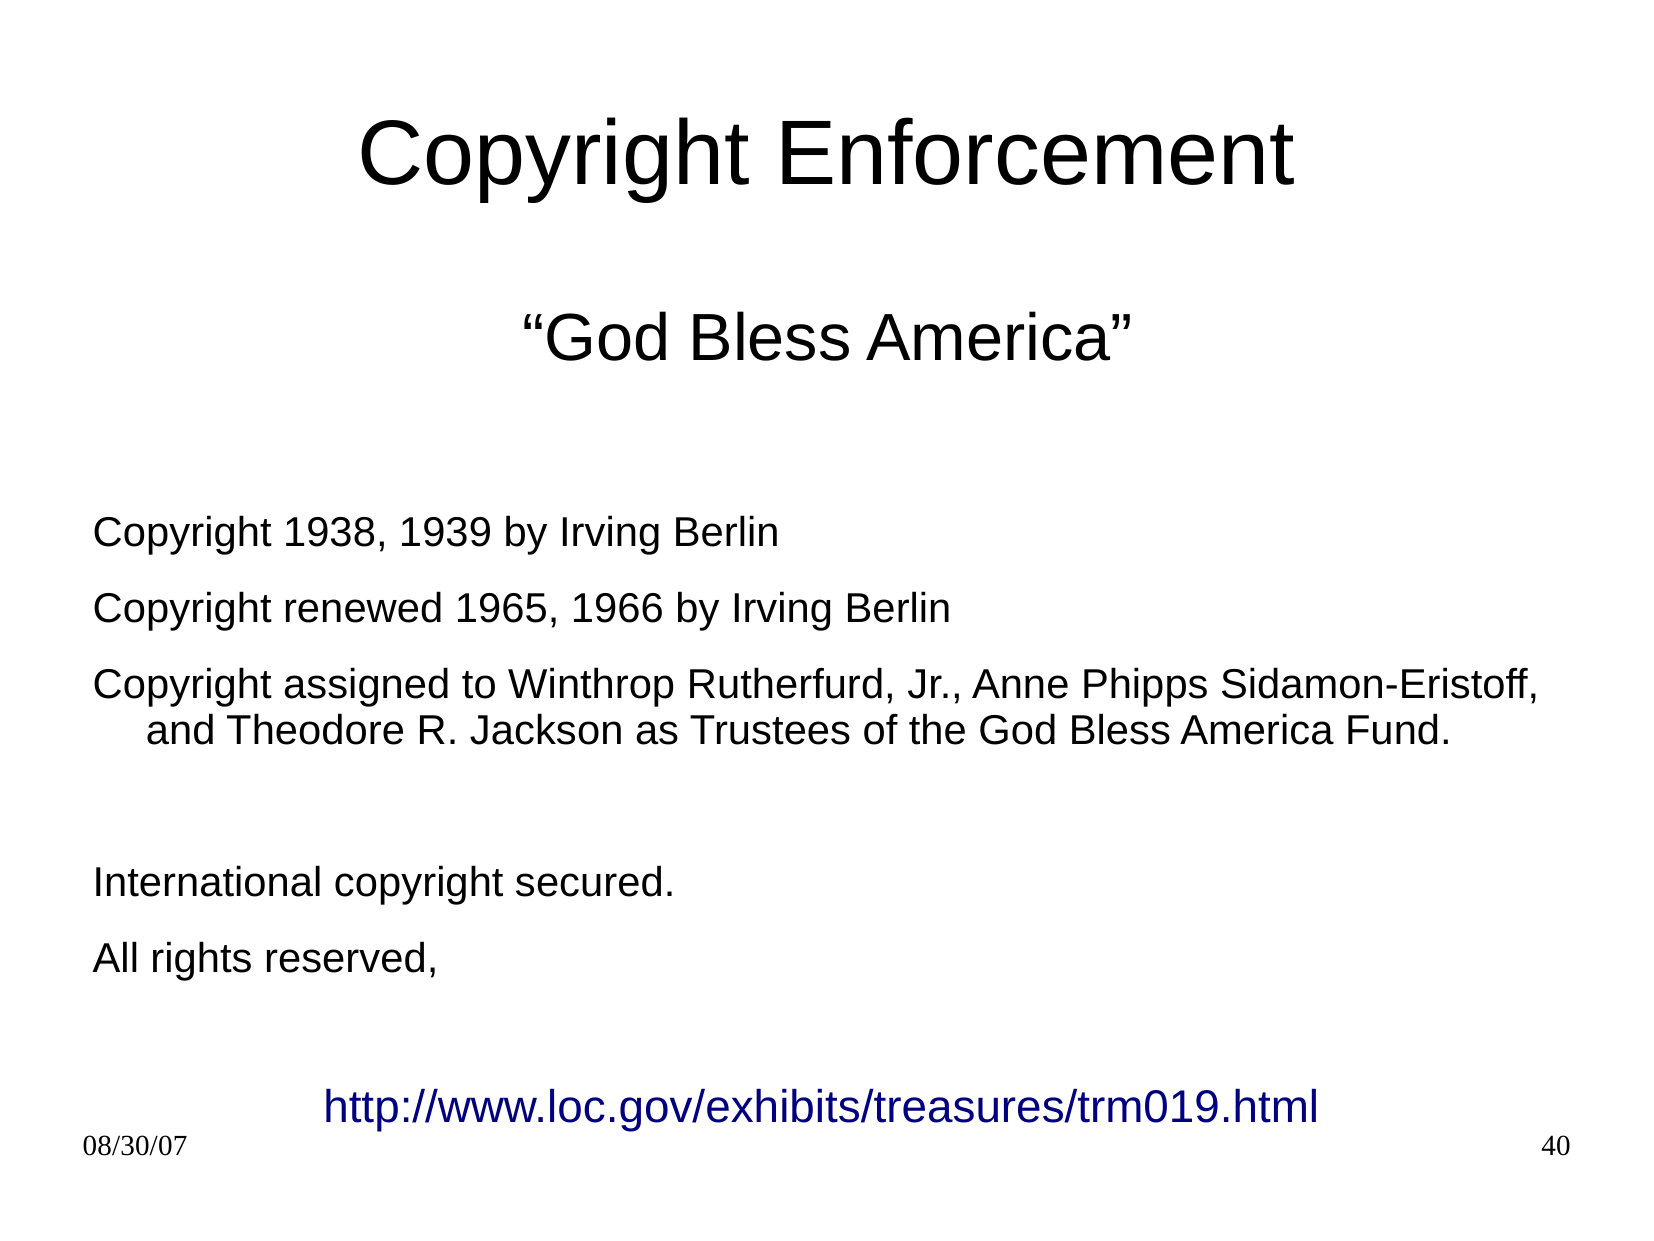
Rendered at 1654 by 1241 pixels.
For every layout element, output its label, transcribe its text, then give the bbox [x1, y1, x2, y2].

list “God Bless America” Copyright 1938, 1939 by Irving Berlin Copyright renewed 1965, 1966 by Irving Berlin Copyright assigned to Winthrop Rutherfurd, Jr., Anne Phipps Sidamon-Eristoff, and Theodore R. Jackson as Trustees of the God Bless America Fund. International copyright secured. All rights reserved, http://www.loc.gov/exhibits/treasures/trm019.html [75, 300, 1564, 1135]
title Copyright Enforcement [82, 56, 1571, 250]
